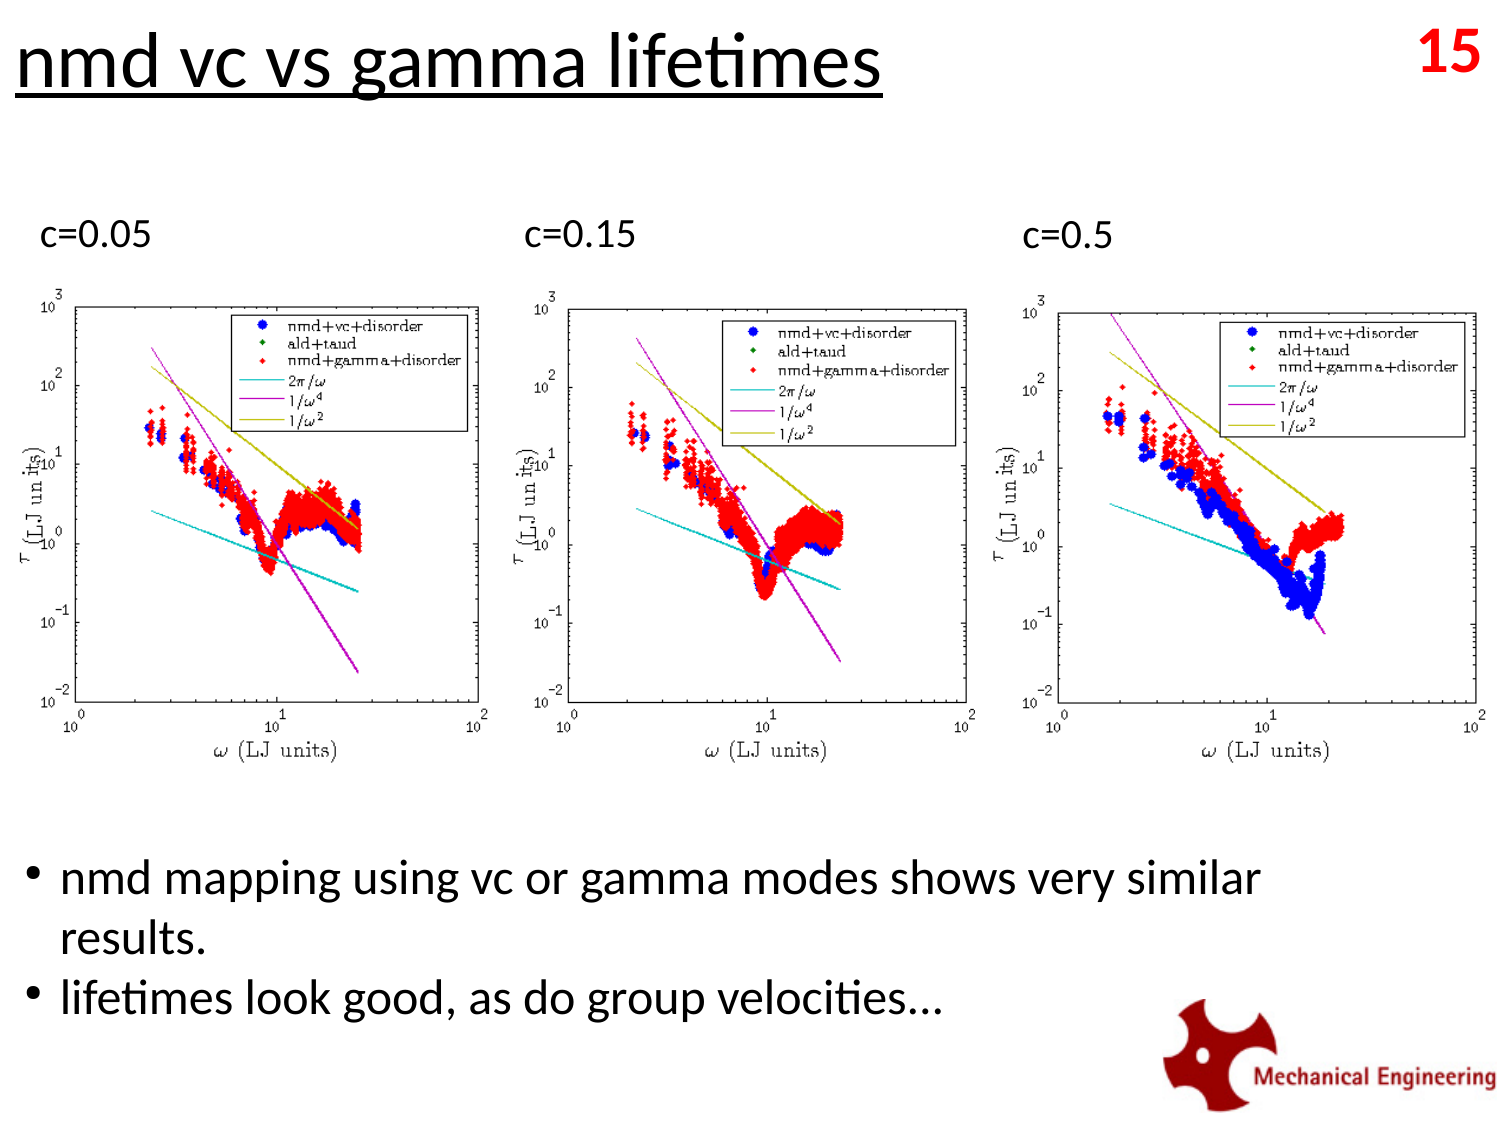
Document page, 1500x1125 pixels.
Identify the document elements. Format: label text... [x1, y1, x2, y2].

picture [0, 269, 1500, 766]
title nmd vc vs gamma lifetimes [0, 0, 1411, 150]
text_box c=0.5 [1007, 210, 1268, 284]
picture [1162, 999, 1497, 1113]
text_box c=0.05 [25, 208, 286, 269]
text_box 15 [1401, 0, 1499, 93]
text_box nmd mapping using vc or gamma modes shows very similar results. lifetimes look good, as do group velocities... [9, 837, 1420, 1033]
text_box c=0.15 [509, 208, 770, 275]
